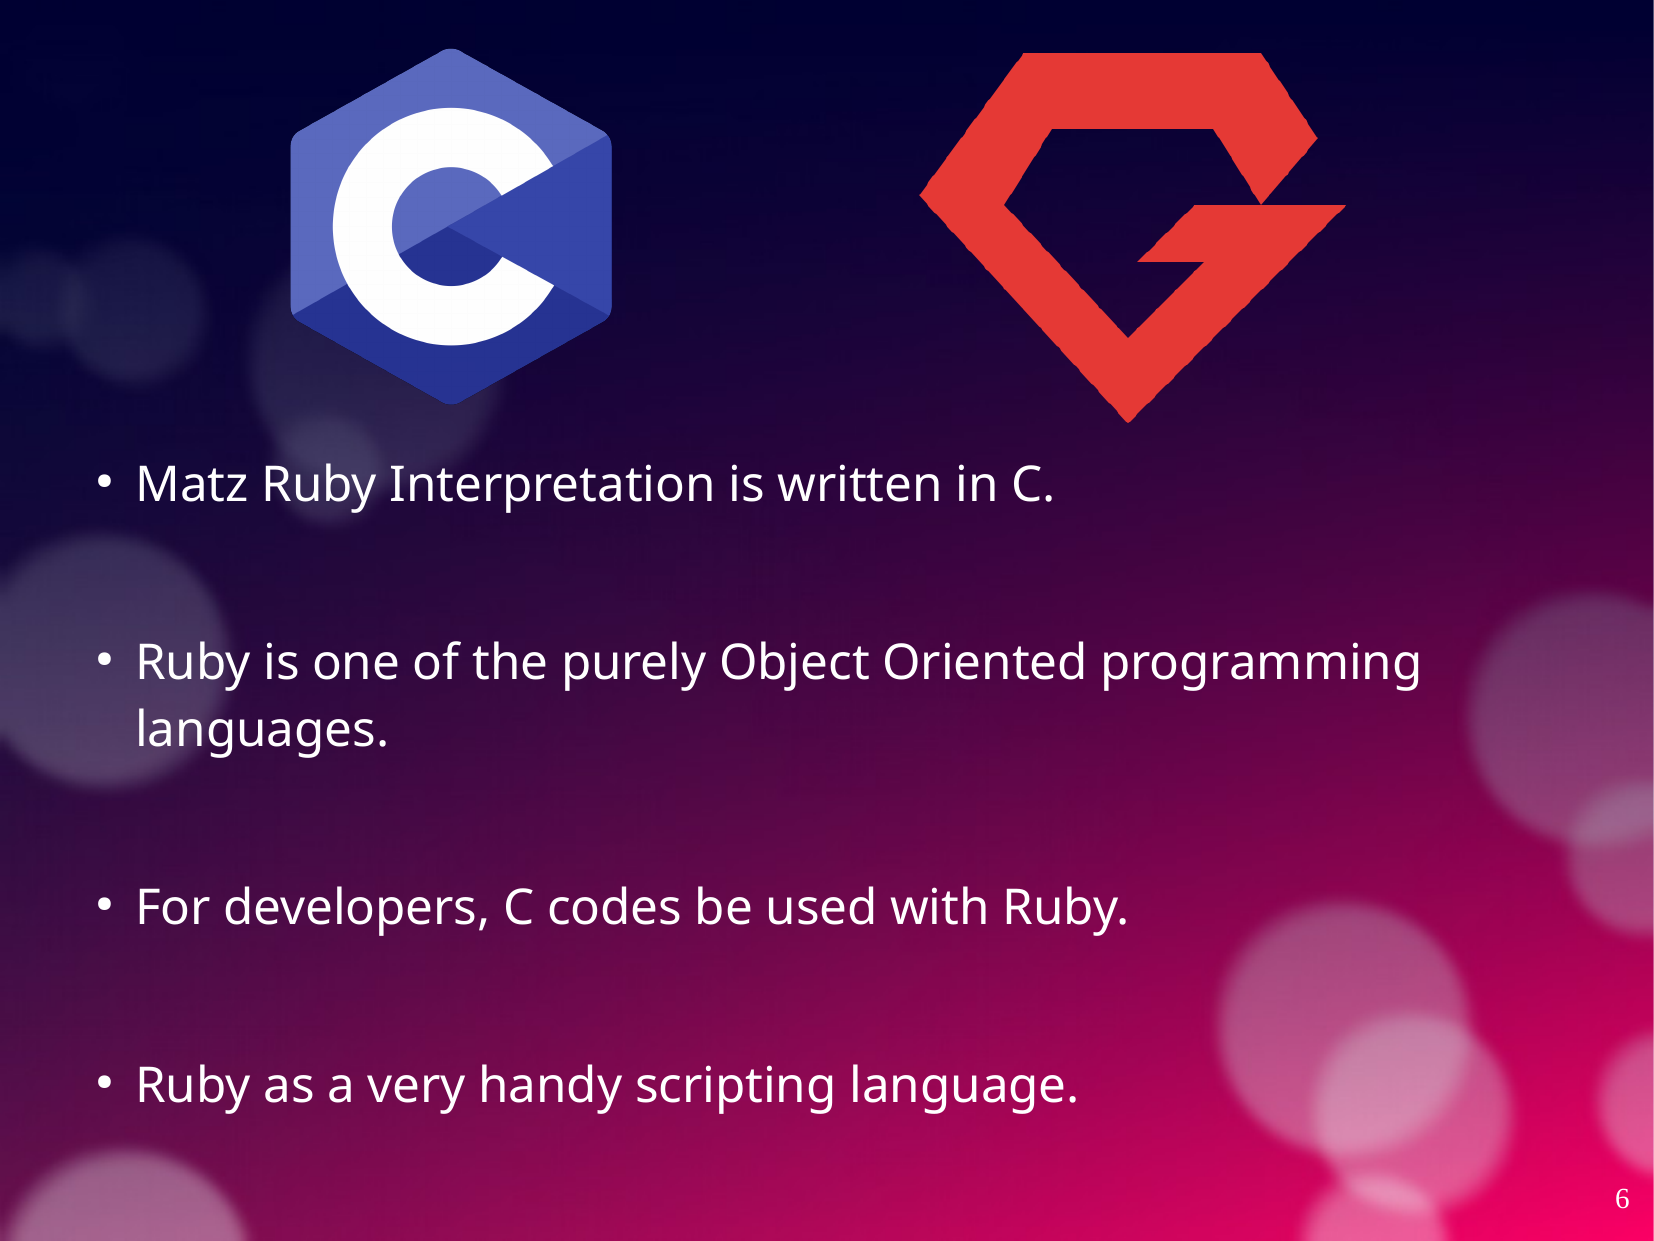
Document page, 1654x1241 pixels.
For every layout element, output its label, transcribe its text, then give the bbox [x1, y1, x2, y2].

picture [0, 0, 1654, 1241]
list Matz Ruby Interpretation is written in C. Ruby is one of the purely Object Oriented programming languages. For developers, C codes be used with Ruby. Ruby as a very handy scripting language. [82, 448, 1571, 1123]
